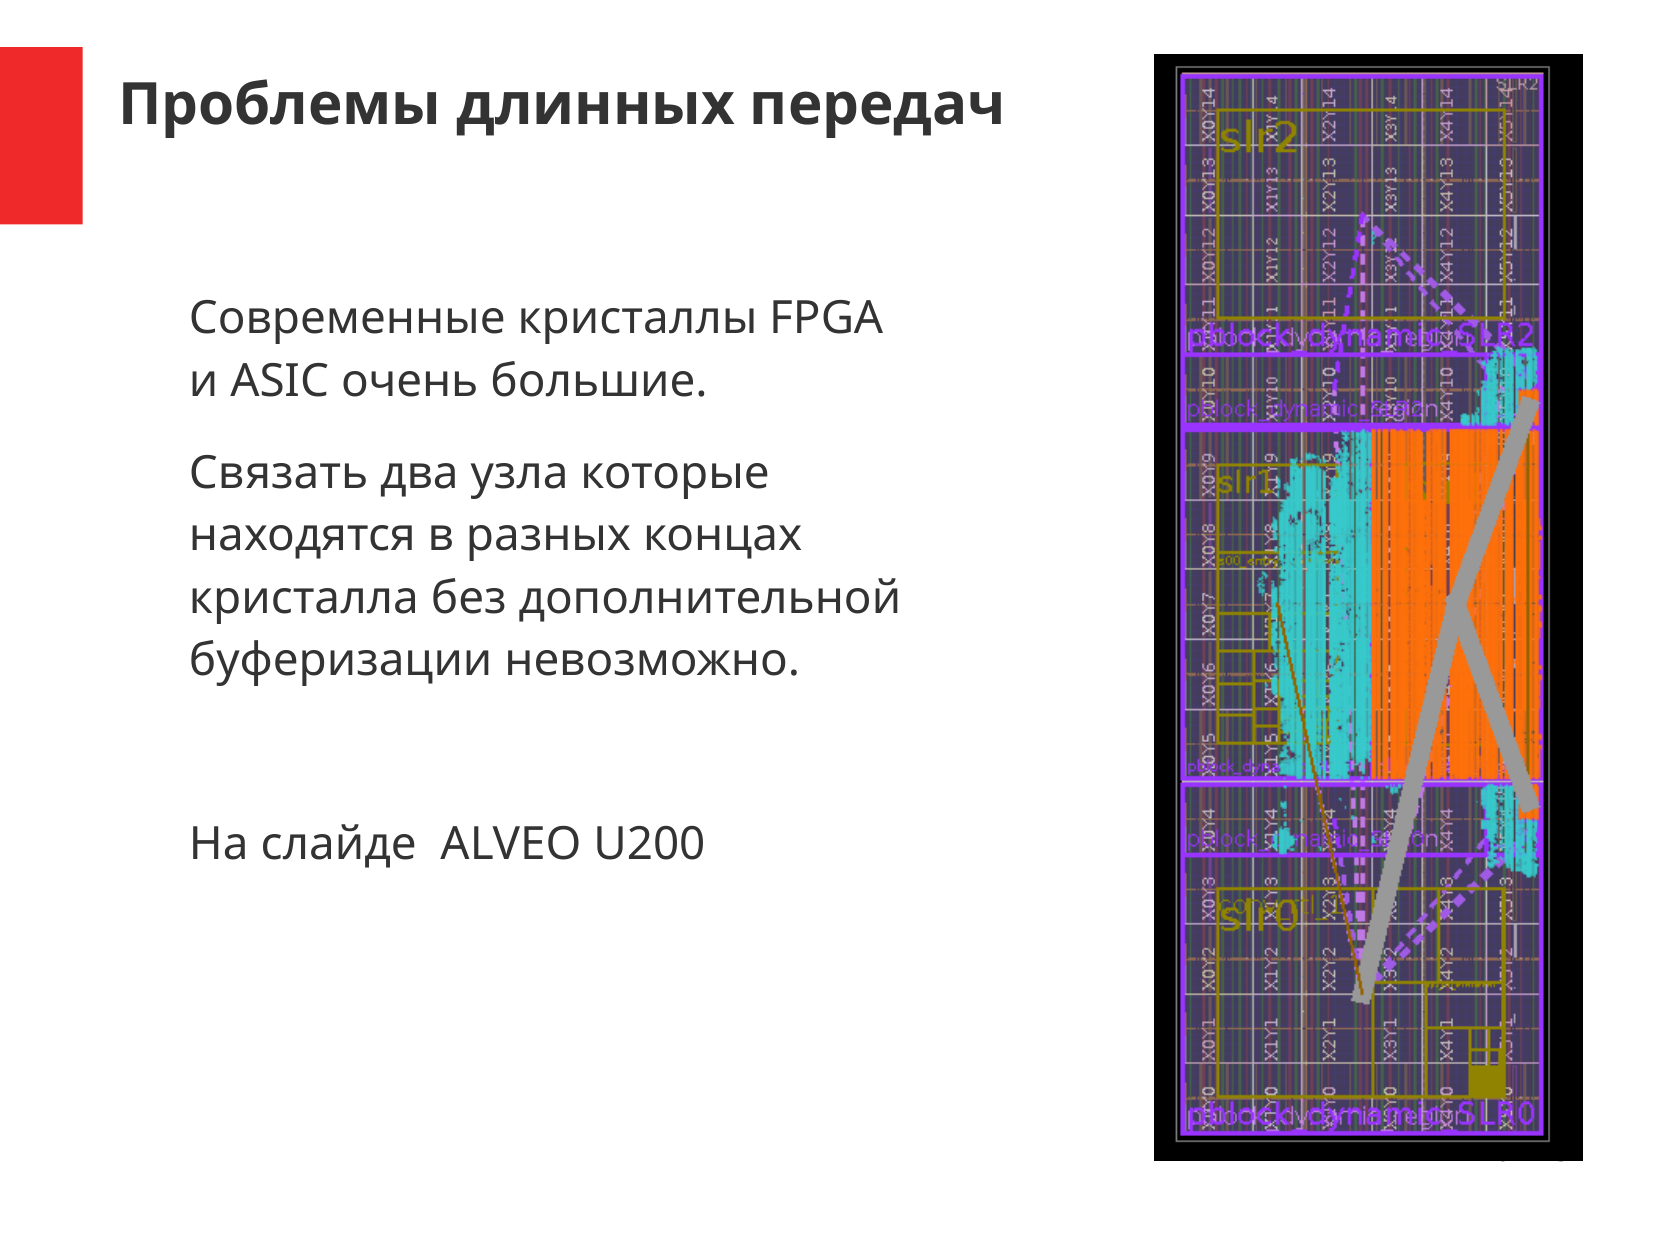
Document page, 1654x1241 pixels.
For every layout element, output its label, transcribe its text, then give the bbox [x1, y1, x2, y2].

title Проблемы длинных передач [118, 49, 1571, 154]
picture [1154, 54, 1583, 1161]
list Современные кристаллы FPGA и ASIC очень большие. Связать два узла которые находятся в разных концах кристалла без дополнительной буферизации невозможно. На слайде ALVEO U200 [118, 284, 910, 579]
